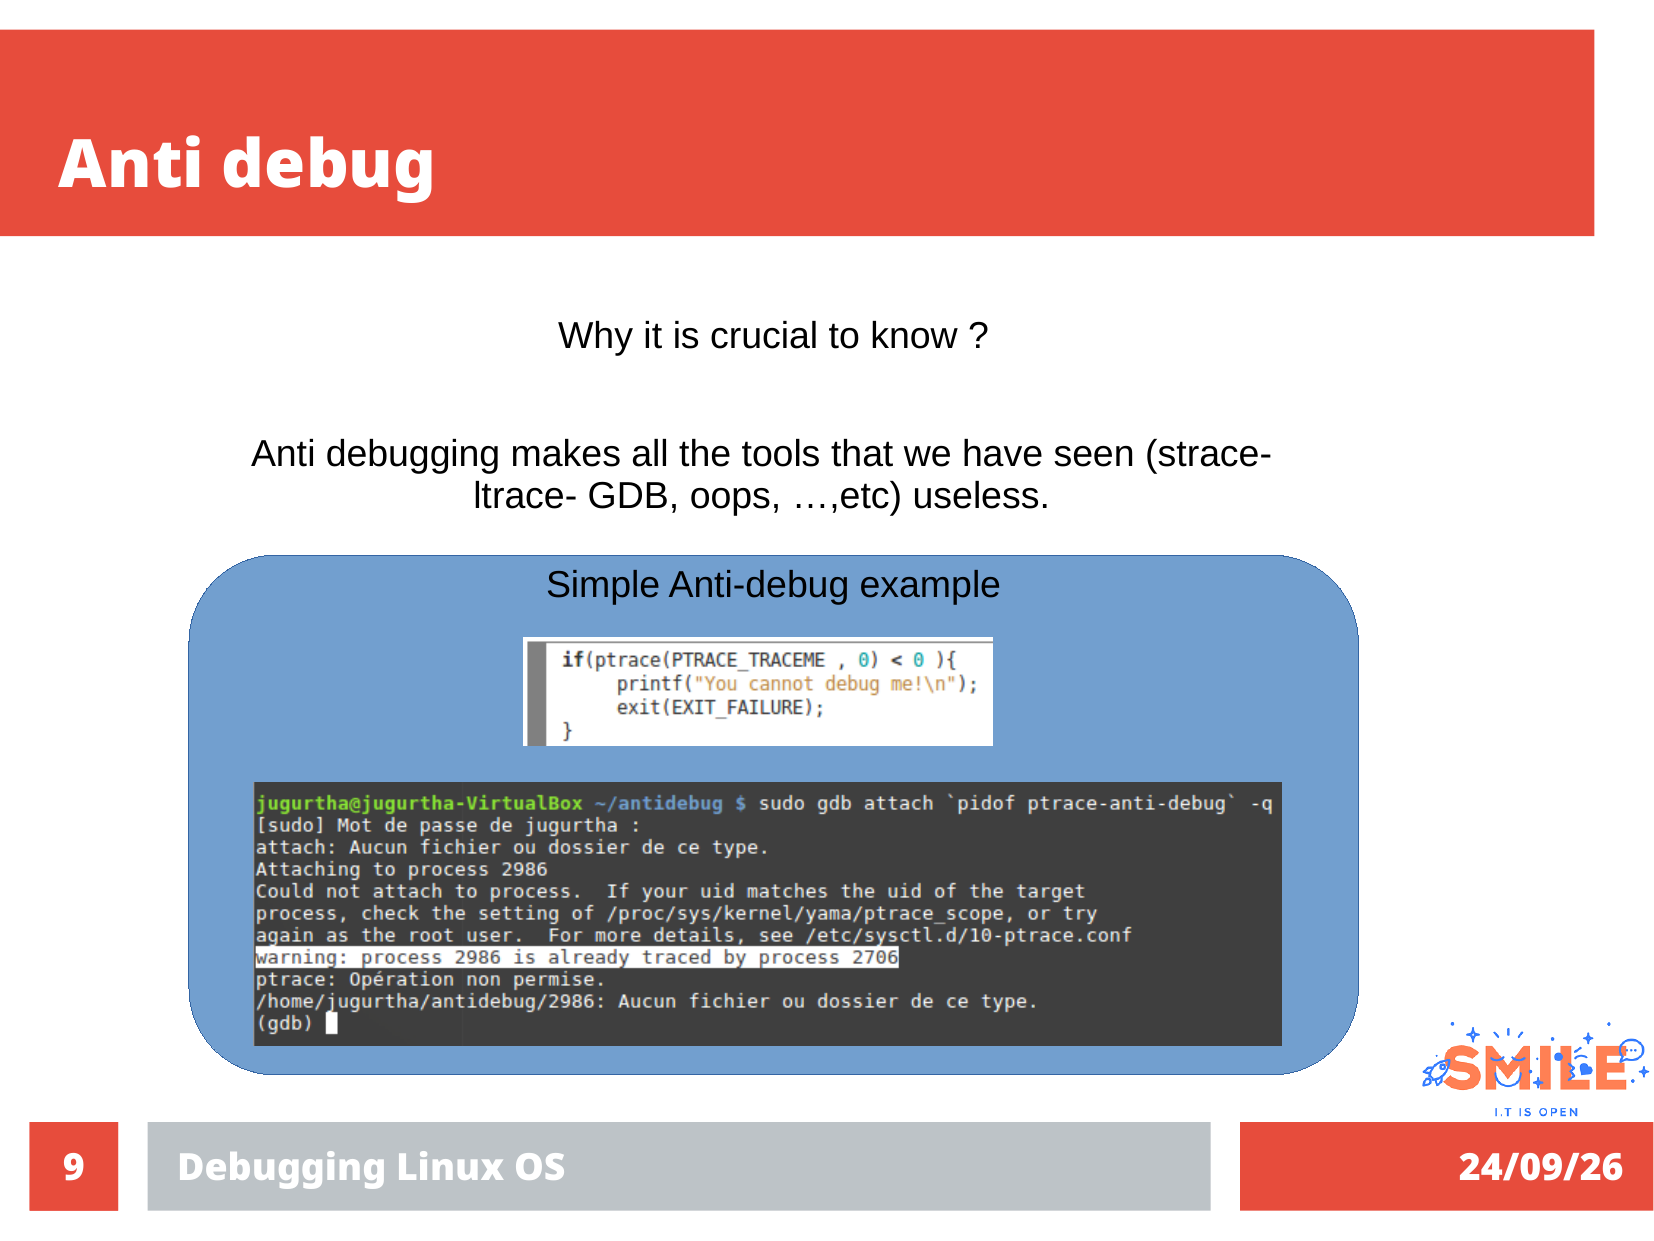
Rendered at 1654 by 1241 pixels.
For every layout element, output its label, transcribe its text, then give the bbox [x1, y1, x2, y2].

picture [1417, 1019, 1653, 1123]
picture [523, 637, 993, 746]
text_box Anti debugging makes all the tools that we have seen (strace- ltrace- GDB, oops, …,etc) useless. [212, 425, 1312, 524]
picture [253, 782, 1282, 1046]
text_box Simple Anti-debug example [188, 555, 1359, 1075]
title Anti debug [59, 59, 1595, 207]
text_box Why it is crucial to know ? [354, 307, 1193, 364]
